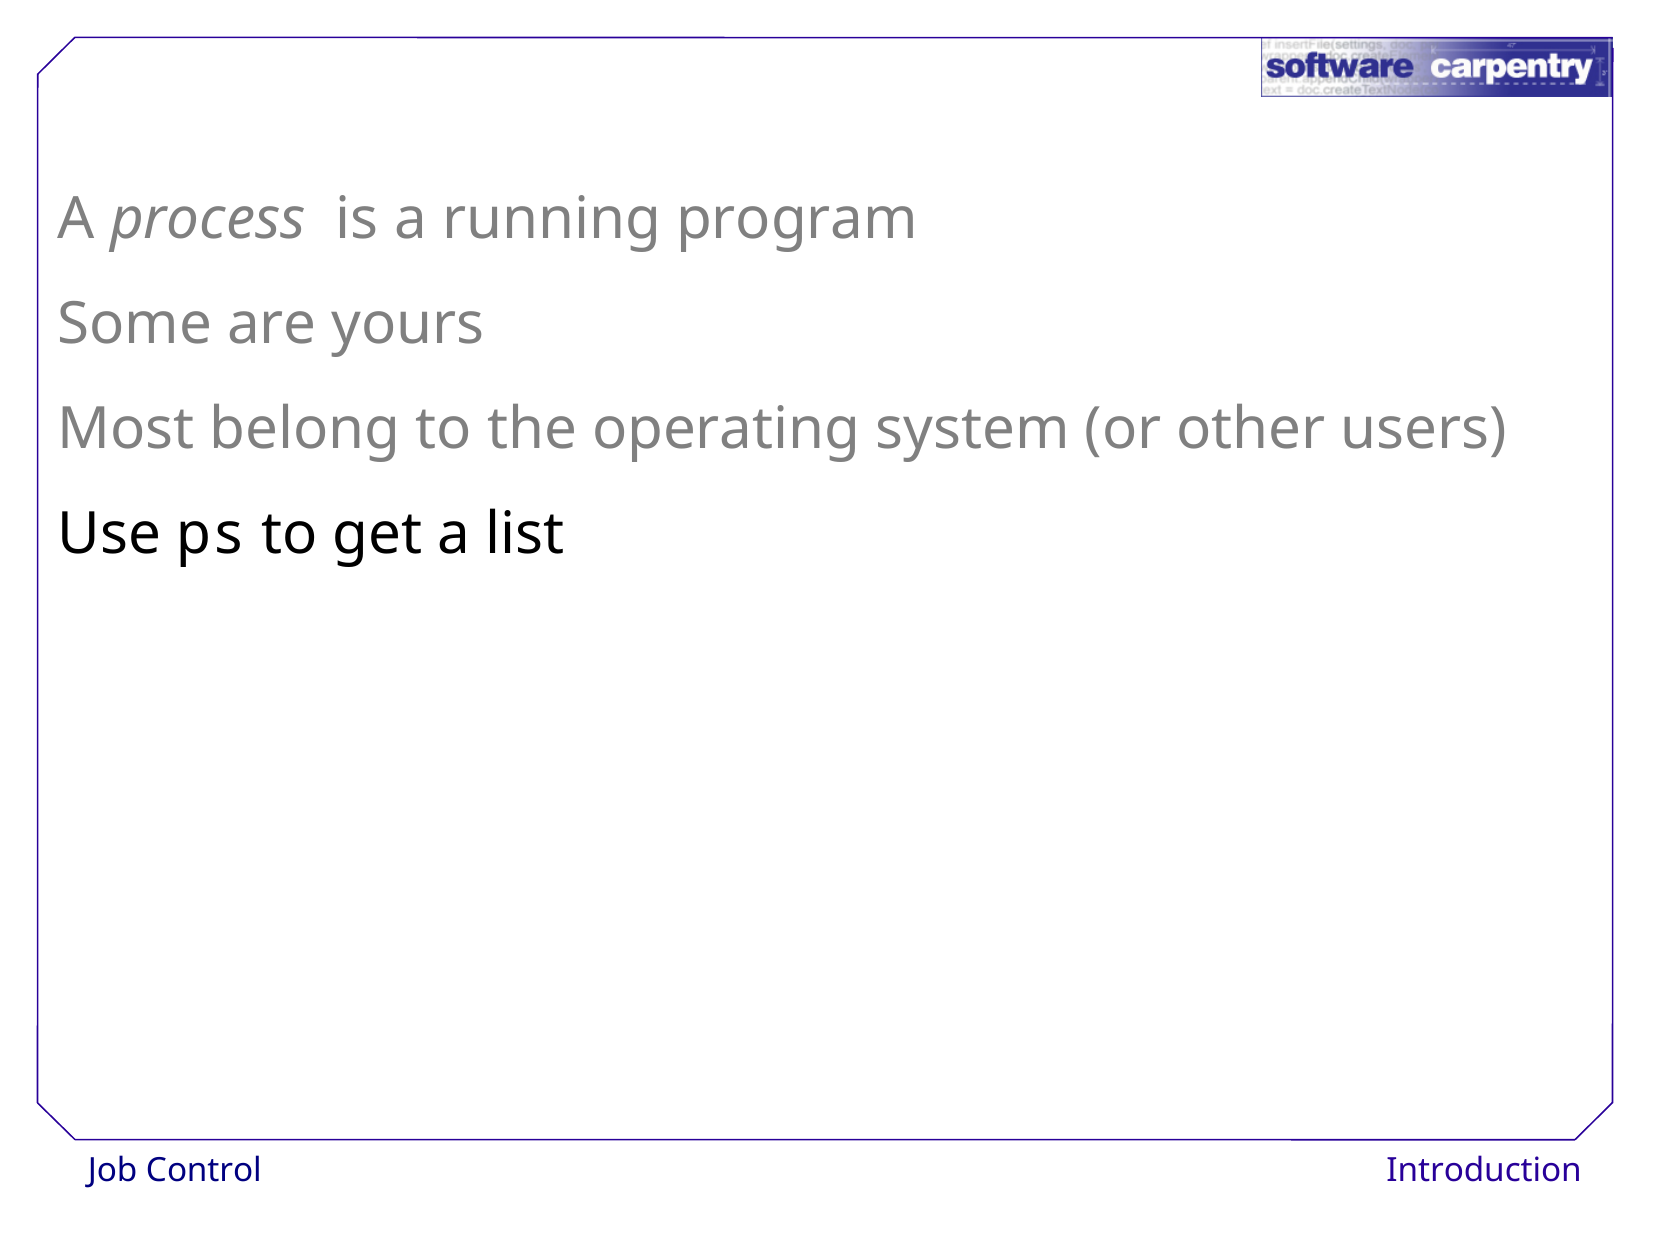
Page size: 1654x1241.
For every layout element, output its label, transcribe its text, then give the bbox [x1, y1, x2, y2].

text_box A process is a running program Some are yours Most belong to the operating system (or other users) Use ps to get a list [42, 137, 1654, 574]
picture [1261, 39, 1613, 97]
